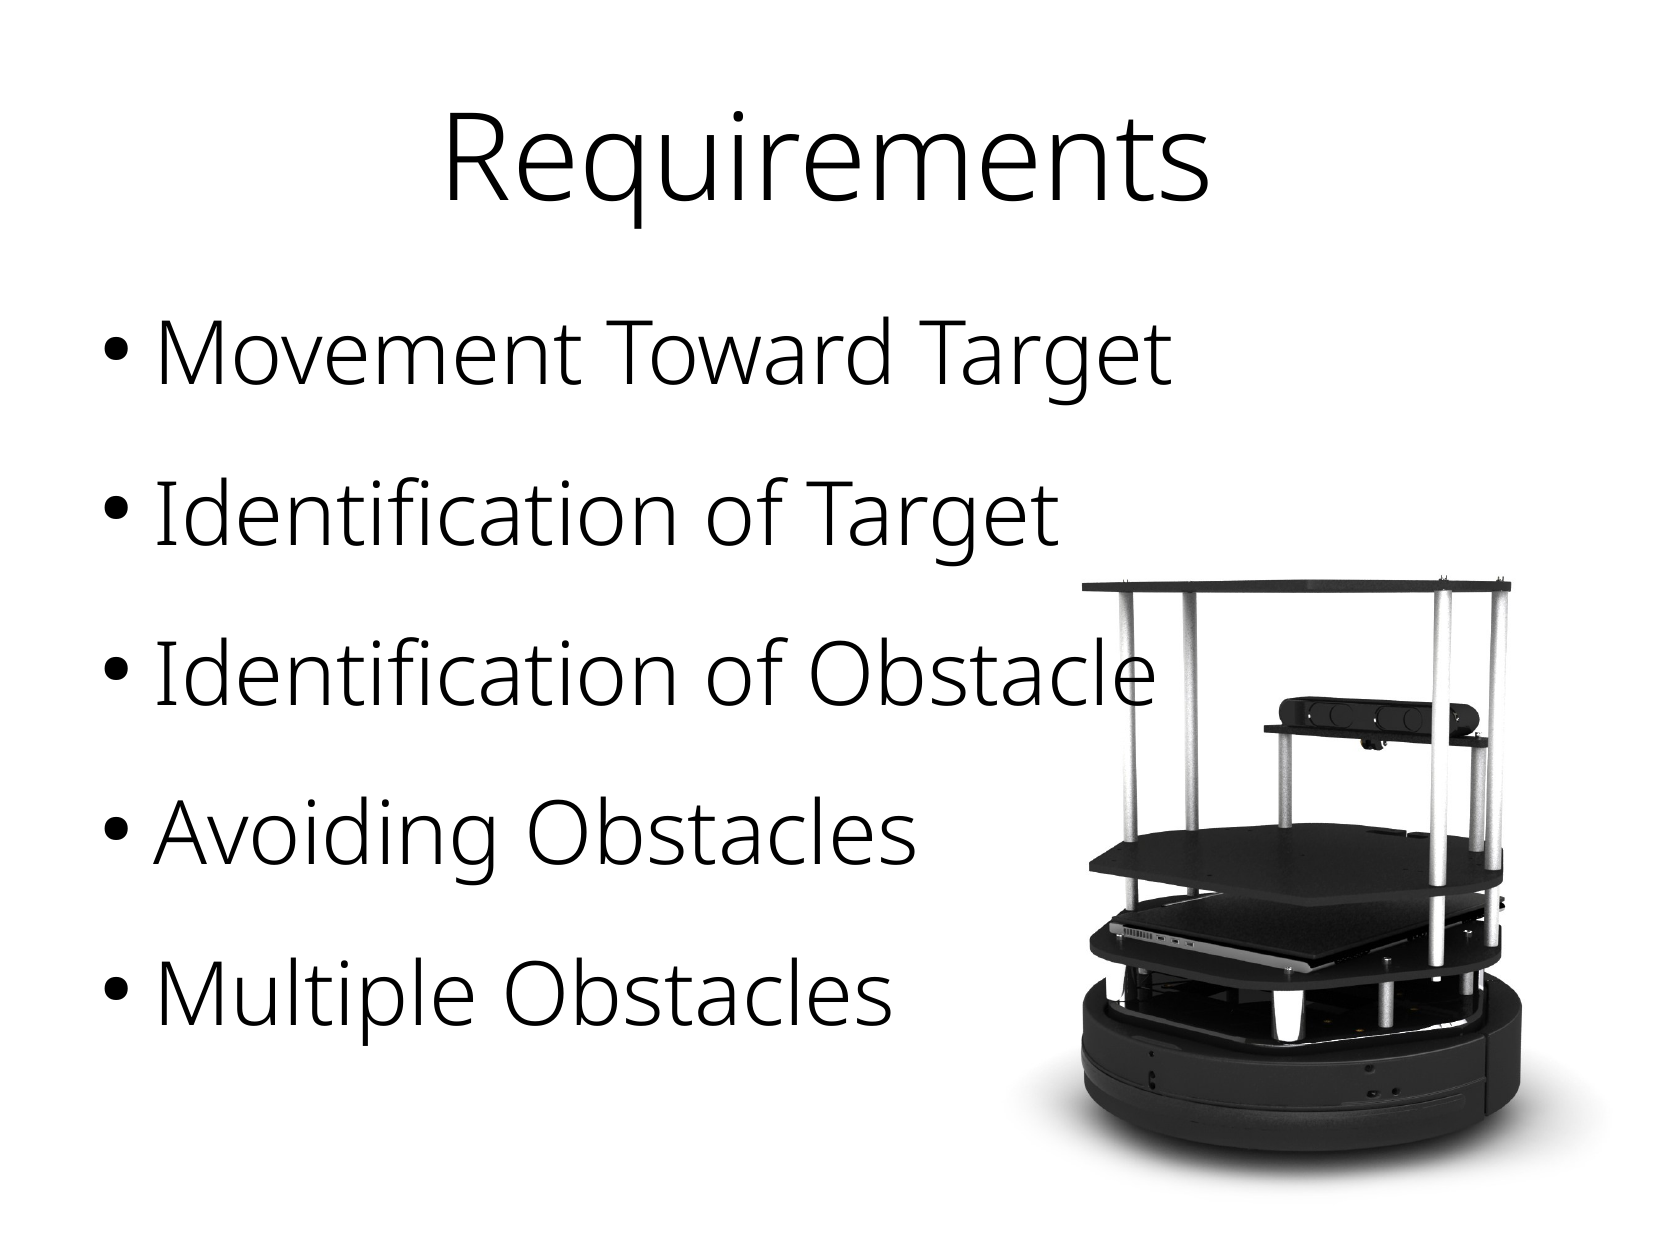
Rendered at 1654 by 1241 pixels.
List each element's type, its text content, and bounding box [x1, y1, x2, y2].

picture [690, 494, 1654, 1236]
list Movement Toward Target Identification of Target Identification of Obstacle Avoiding Obstacles Multiple Obstacles [82, 290, 1571, 1201]
title Requirements [82, 49, 1571, 257]
